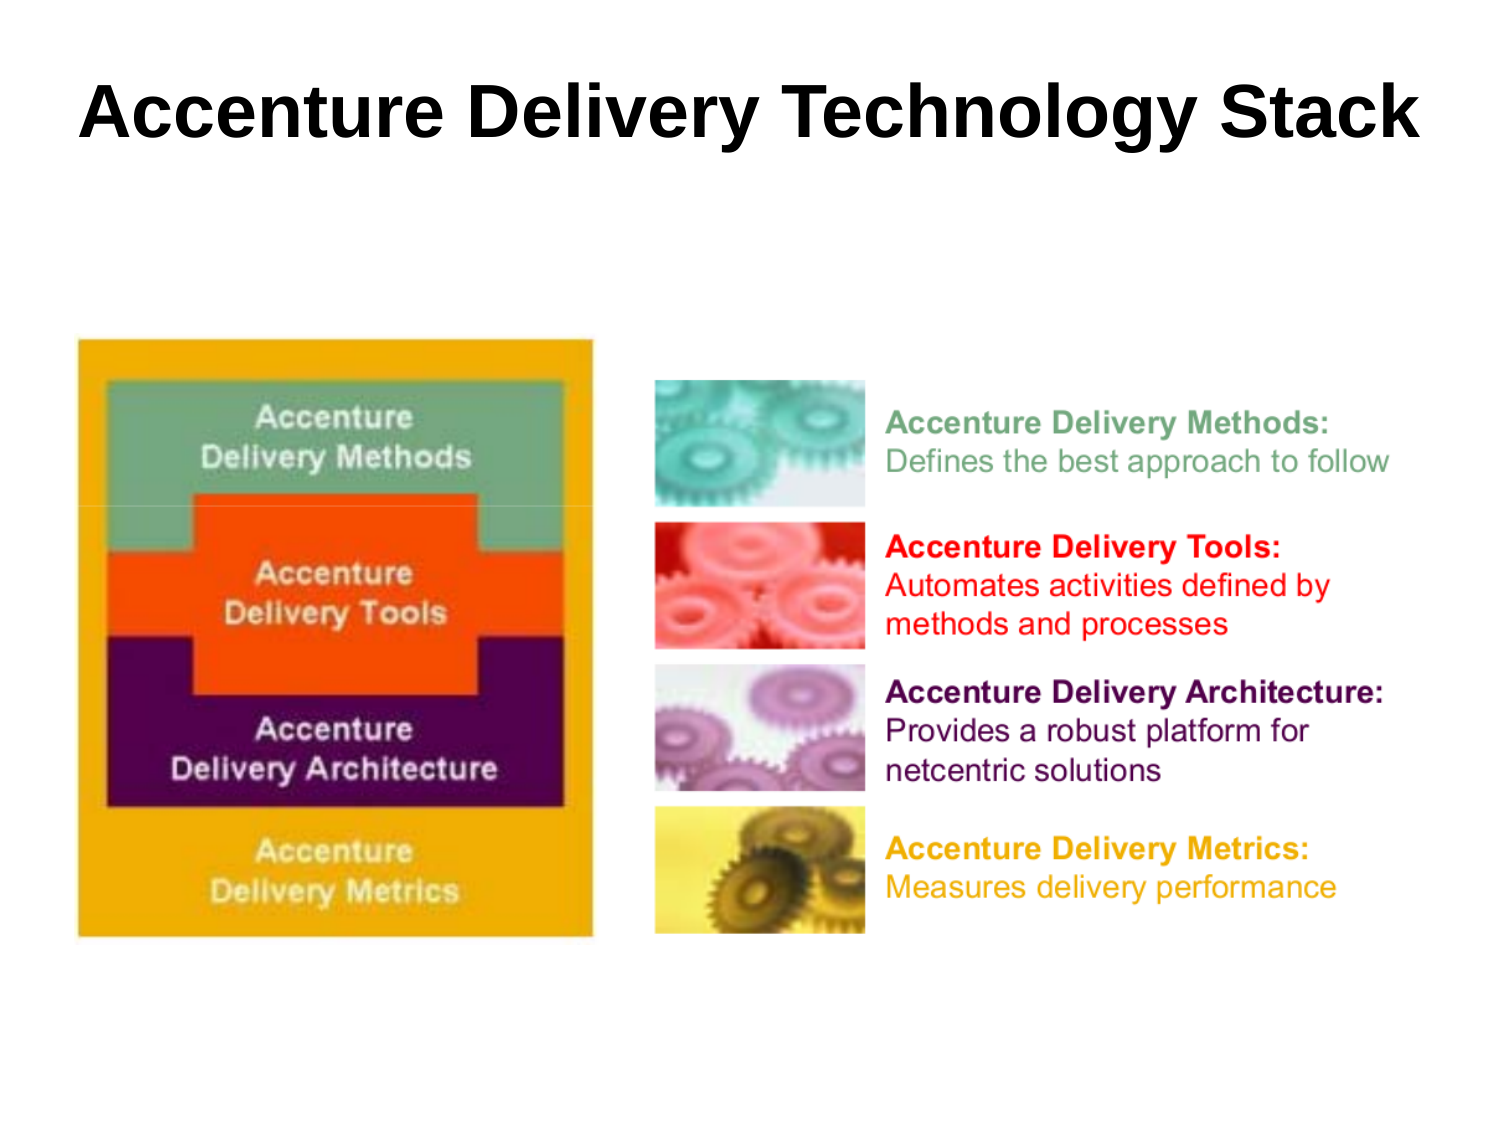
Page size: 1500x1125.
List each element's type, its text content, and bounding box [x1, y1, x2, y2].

title Accenture Delivery Technology Stack [75, 44, 1425, 177]
picture [74, 333, 1395, 946]
